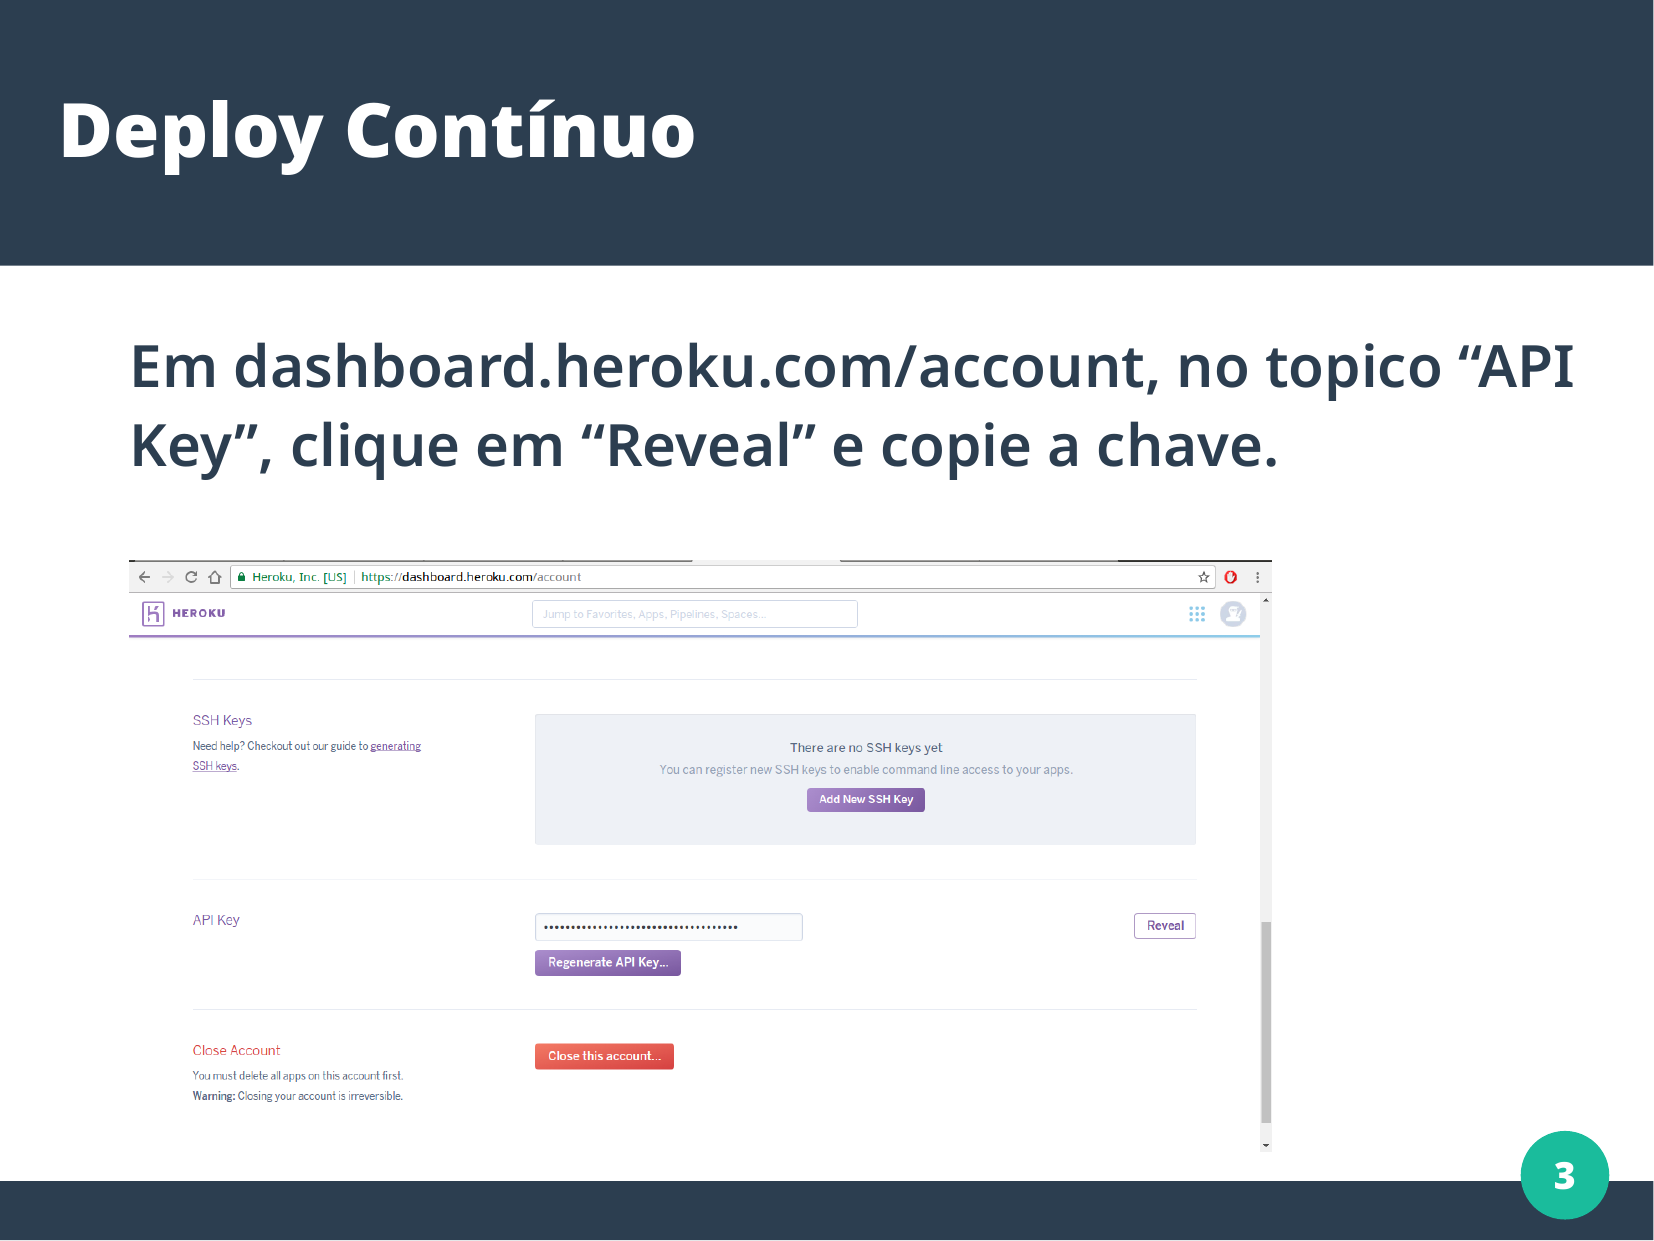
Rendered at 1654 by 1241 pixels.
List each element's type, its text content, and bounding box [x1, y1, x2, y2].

title Deploy Contínuo [59, 49, 1595, 207]
list Em dashboard.heroku.com/account, no topico “API Key”, clique em “Reveal” e copie a chave. [59, 324, 1595, 1152]
picture [129, 560, 1272, 1152]
